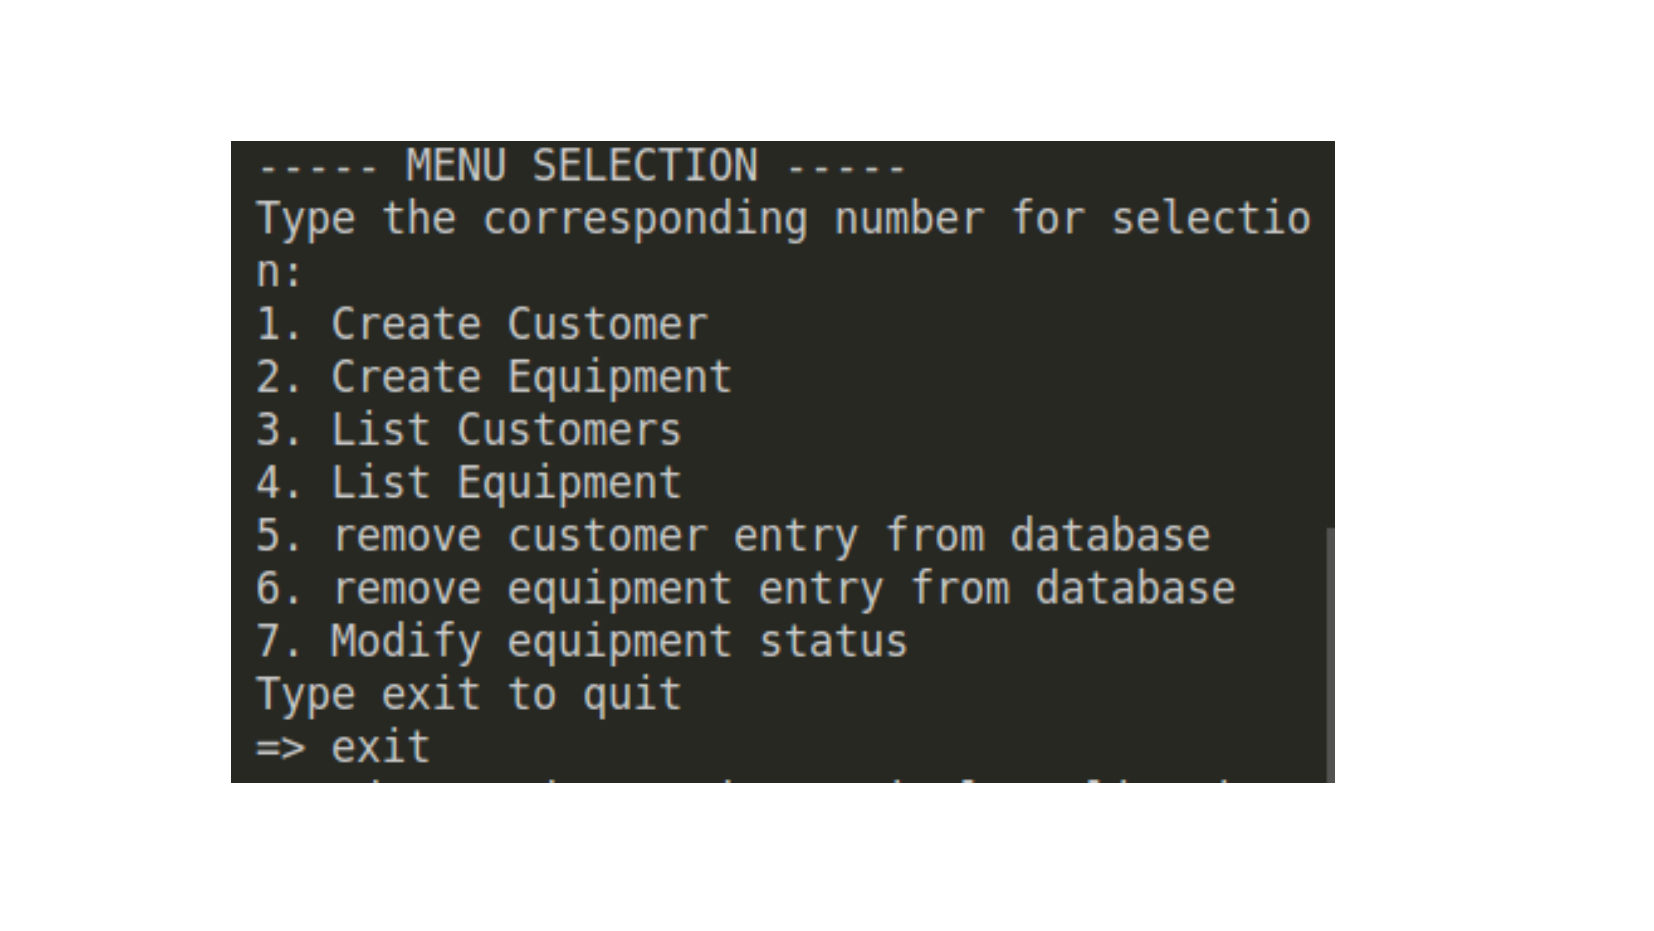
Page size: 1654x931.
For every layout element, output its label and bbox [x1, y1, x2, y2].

picture [231, 141, 1335, 783]
